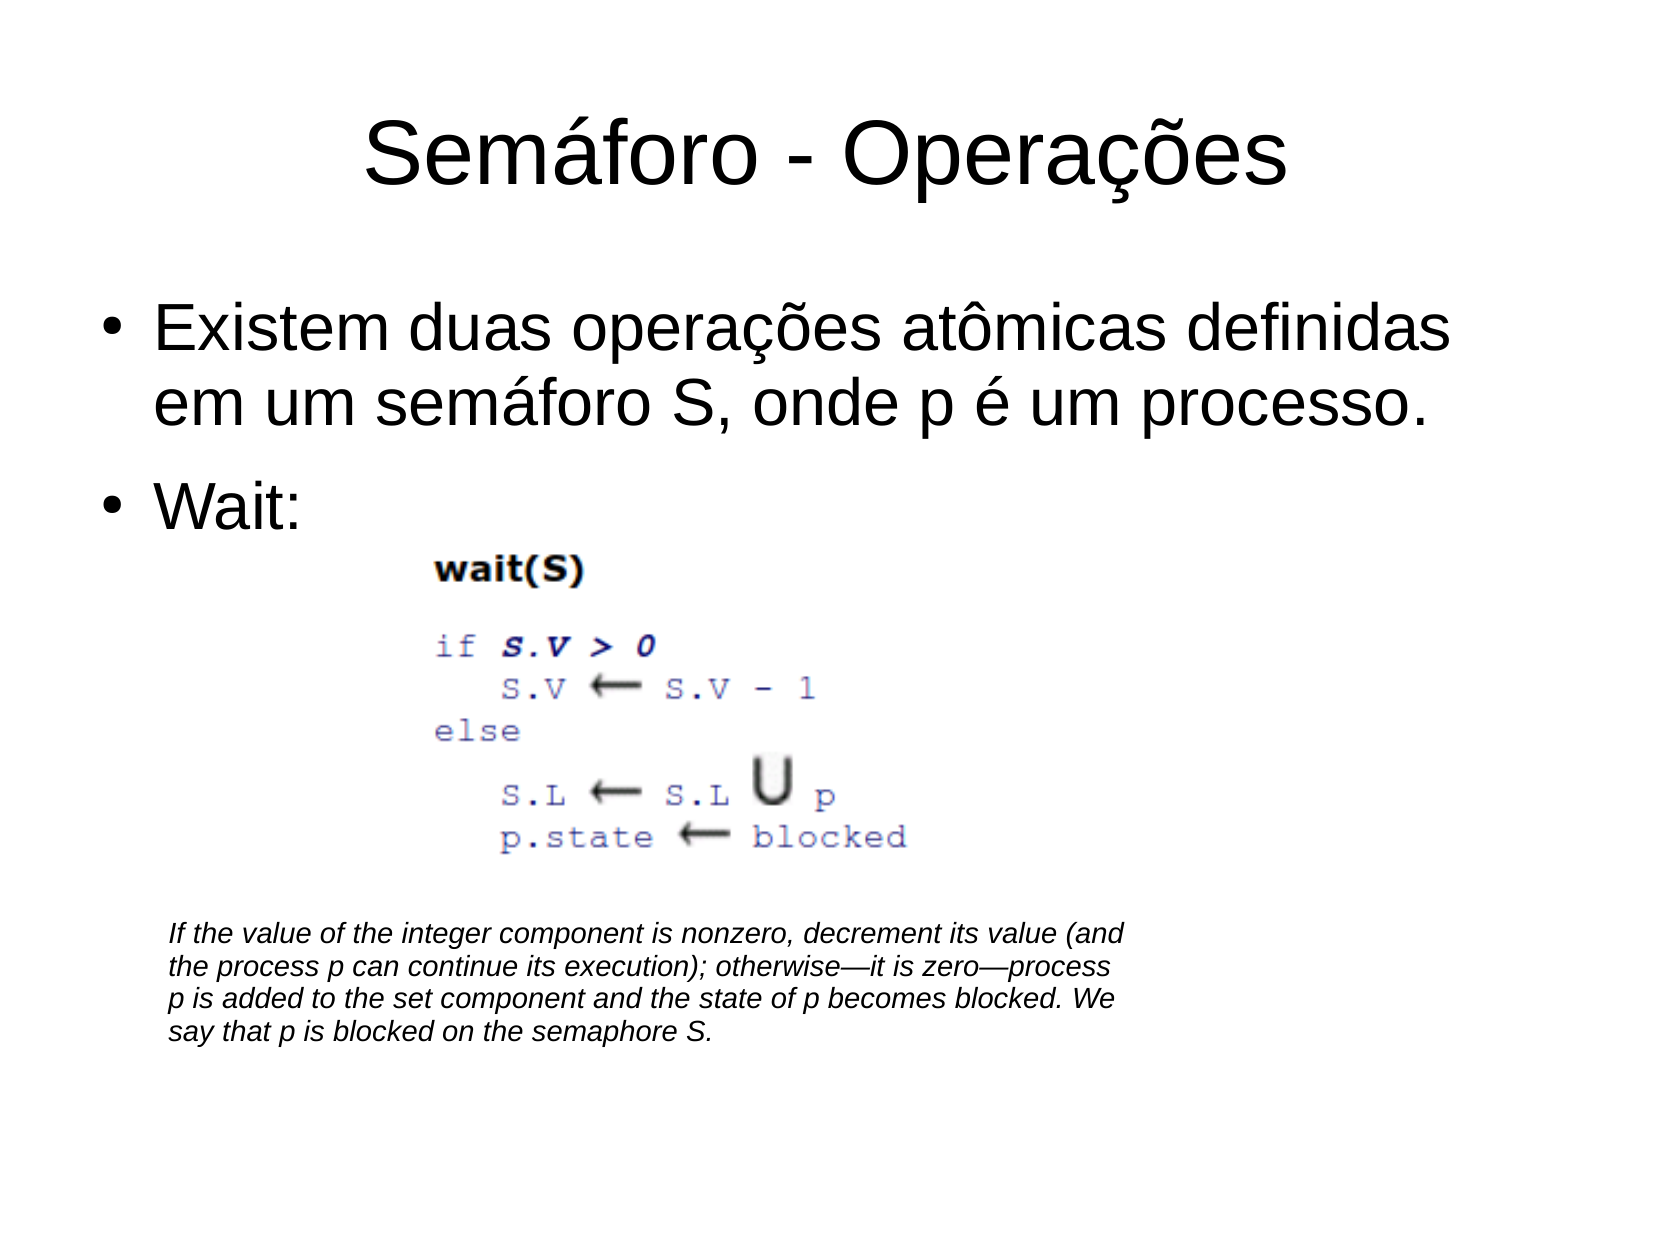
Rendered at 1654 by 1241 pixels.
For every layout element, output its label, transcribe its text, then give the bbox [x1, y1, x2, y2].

text_box If the value of the integer component is nonzero, decrement its value (and the process p can continue its execution); otherwise—it is zero—process p is added to the set component and the state of p becomes blocked. We say that p is blocked on the semaphore S. [153, 909, 1147, 1056]
list Existem duas operações atômicas definidas em um semáforo S, onde p é um processo. Wait: [82, 290, 1538, 1010]
title Semáforo - Operações [82, 49, 1571, 257]
picture [401, 531, 926, 881]
